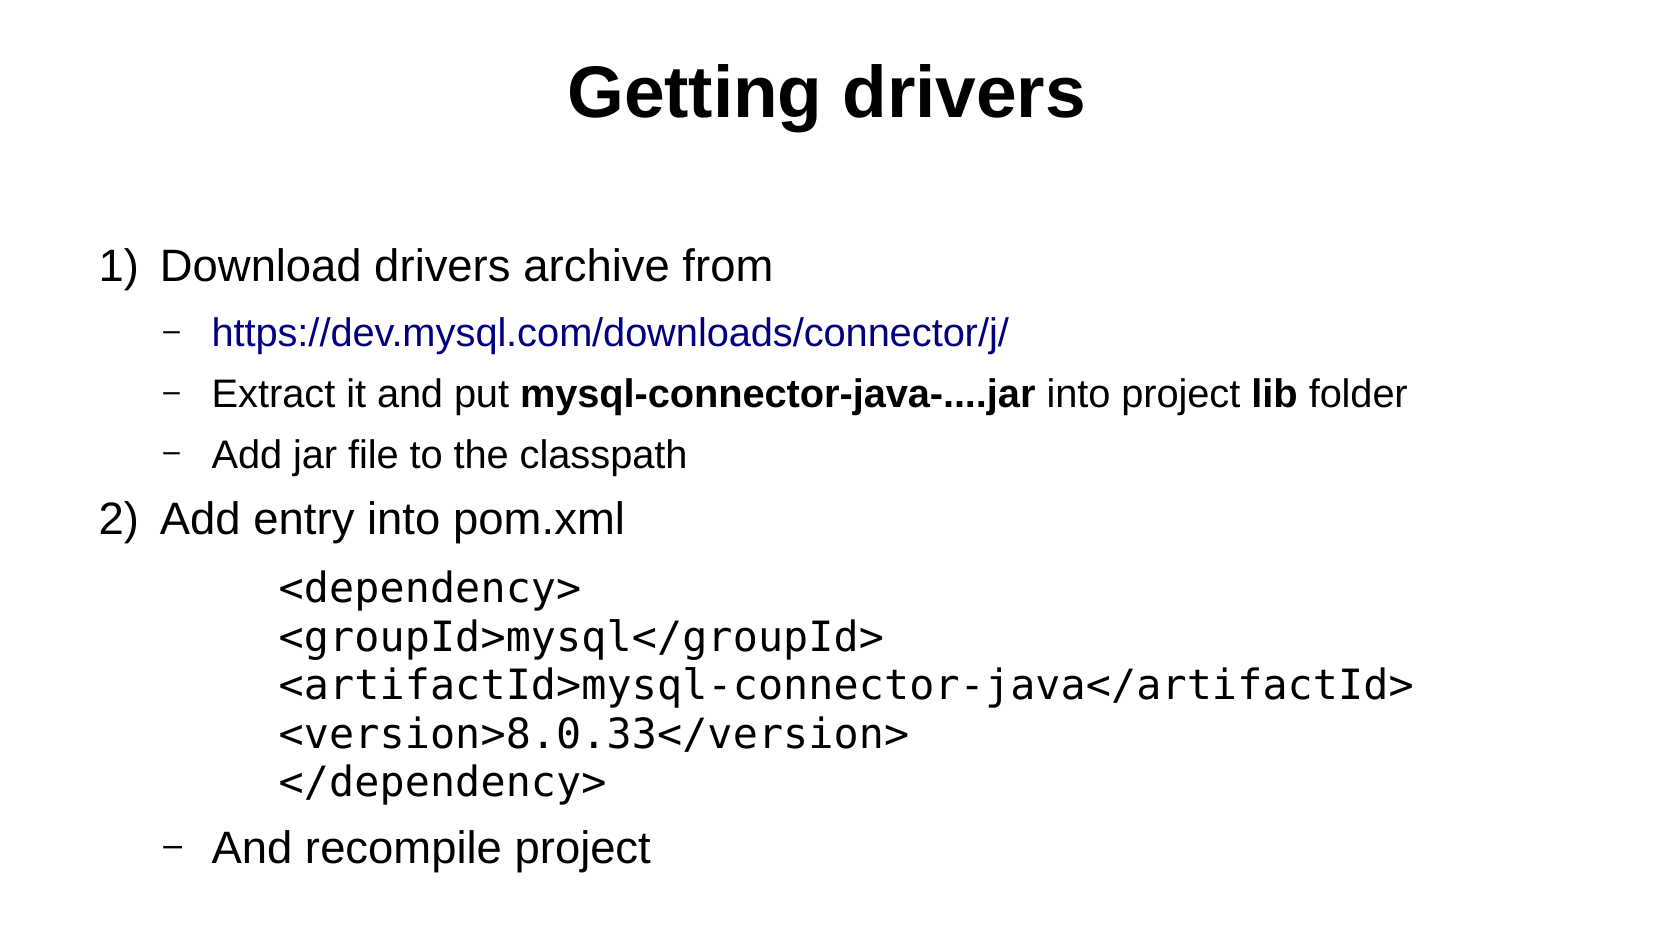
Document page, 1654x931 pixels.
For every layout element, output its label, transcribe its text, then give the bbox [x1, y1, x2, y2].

list Download drivers archive from https://dev.mysql.com/downloads/connector/j/ Extract it and put mysql-connector-java-....jar into project lib folder Add jar file to the classpath Add entry into pom.xml <dependency> <groupId>mysql</groupId> <artifactId>mysql-connector-java</artifactId> <version>8.0.33</version> </dependency> And recompile project [82, 168, 1538, 889]
title Getting drivers [82, 37, 1571, 147]
